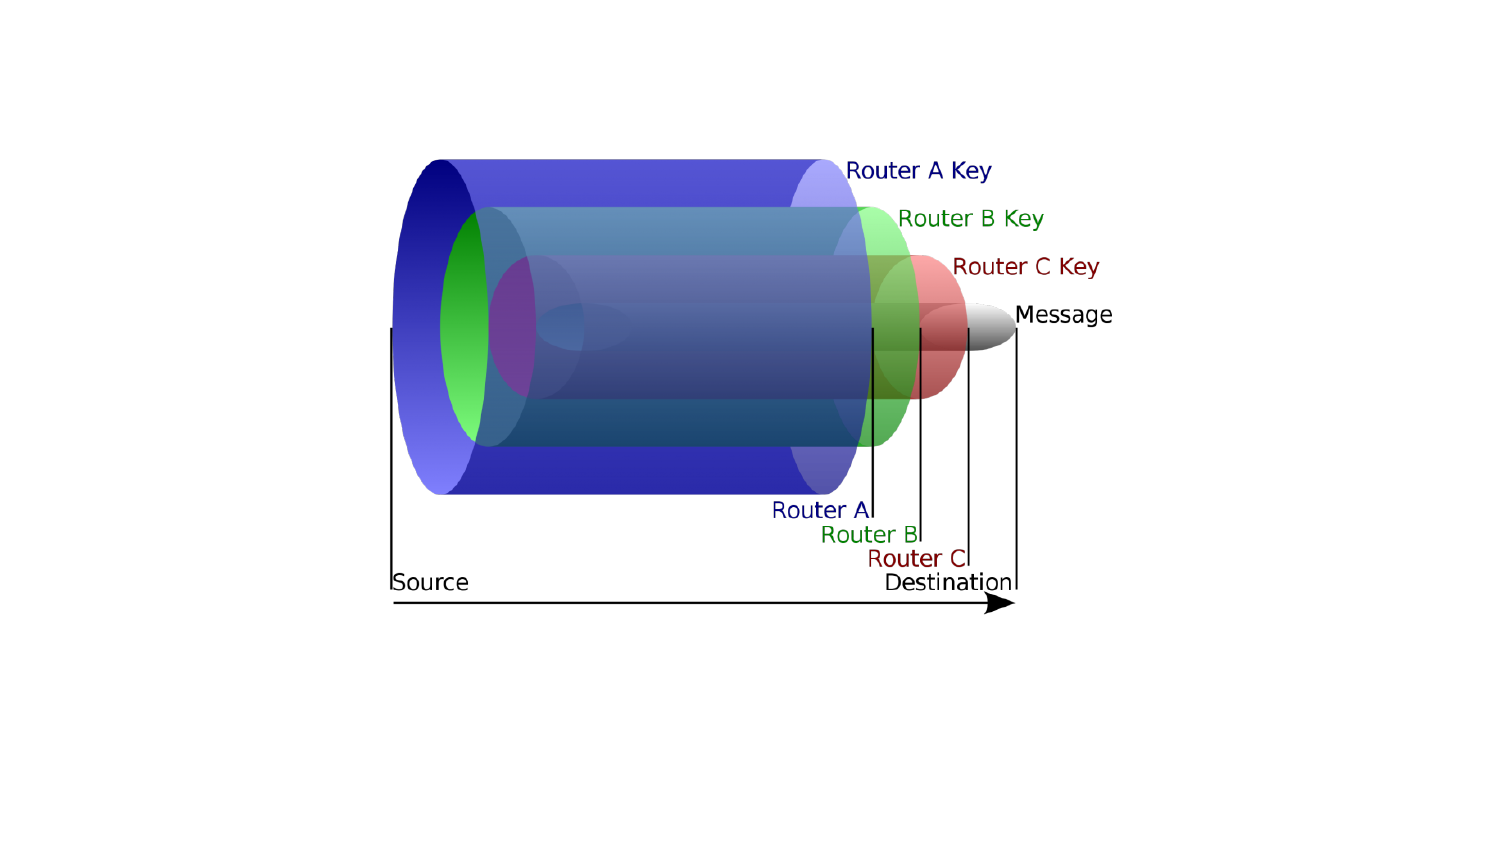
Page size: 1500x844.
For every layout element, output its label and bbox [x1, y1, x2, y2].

picture [344, 111, 1183, 662]
